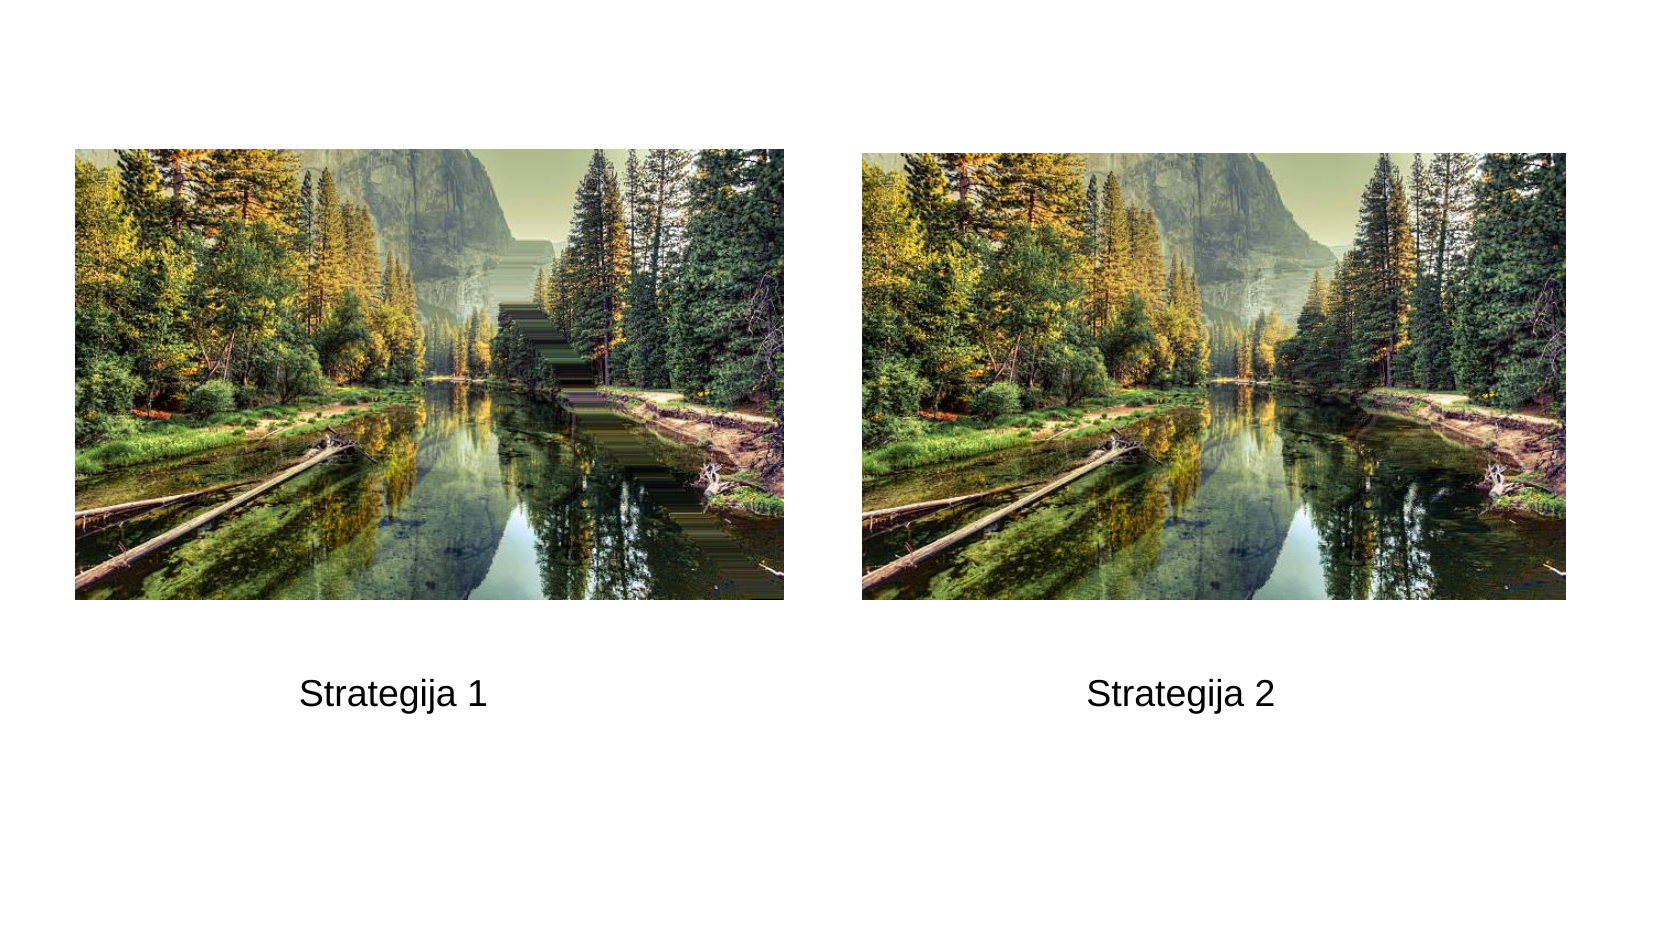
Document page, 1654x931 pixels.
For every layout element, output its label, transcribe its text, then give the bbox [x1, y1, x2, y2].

picture [862, 153, 1566, 601]
text_box Strategija 1 [37, 674, 750, 713]
text_box Strategija 2 [824, 674, 1538, 713]
picture [75, 149, 784, 601]
